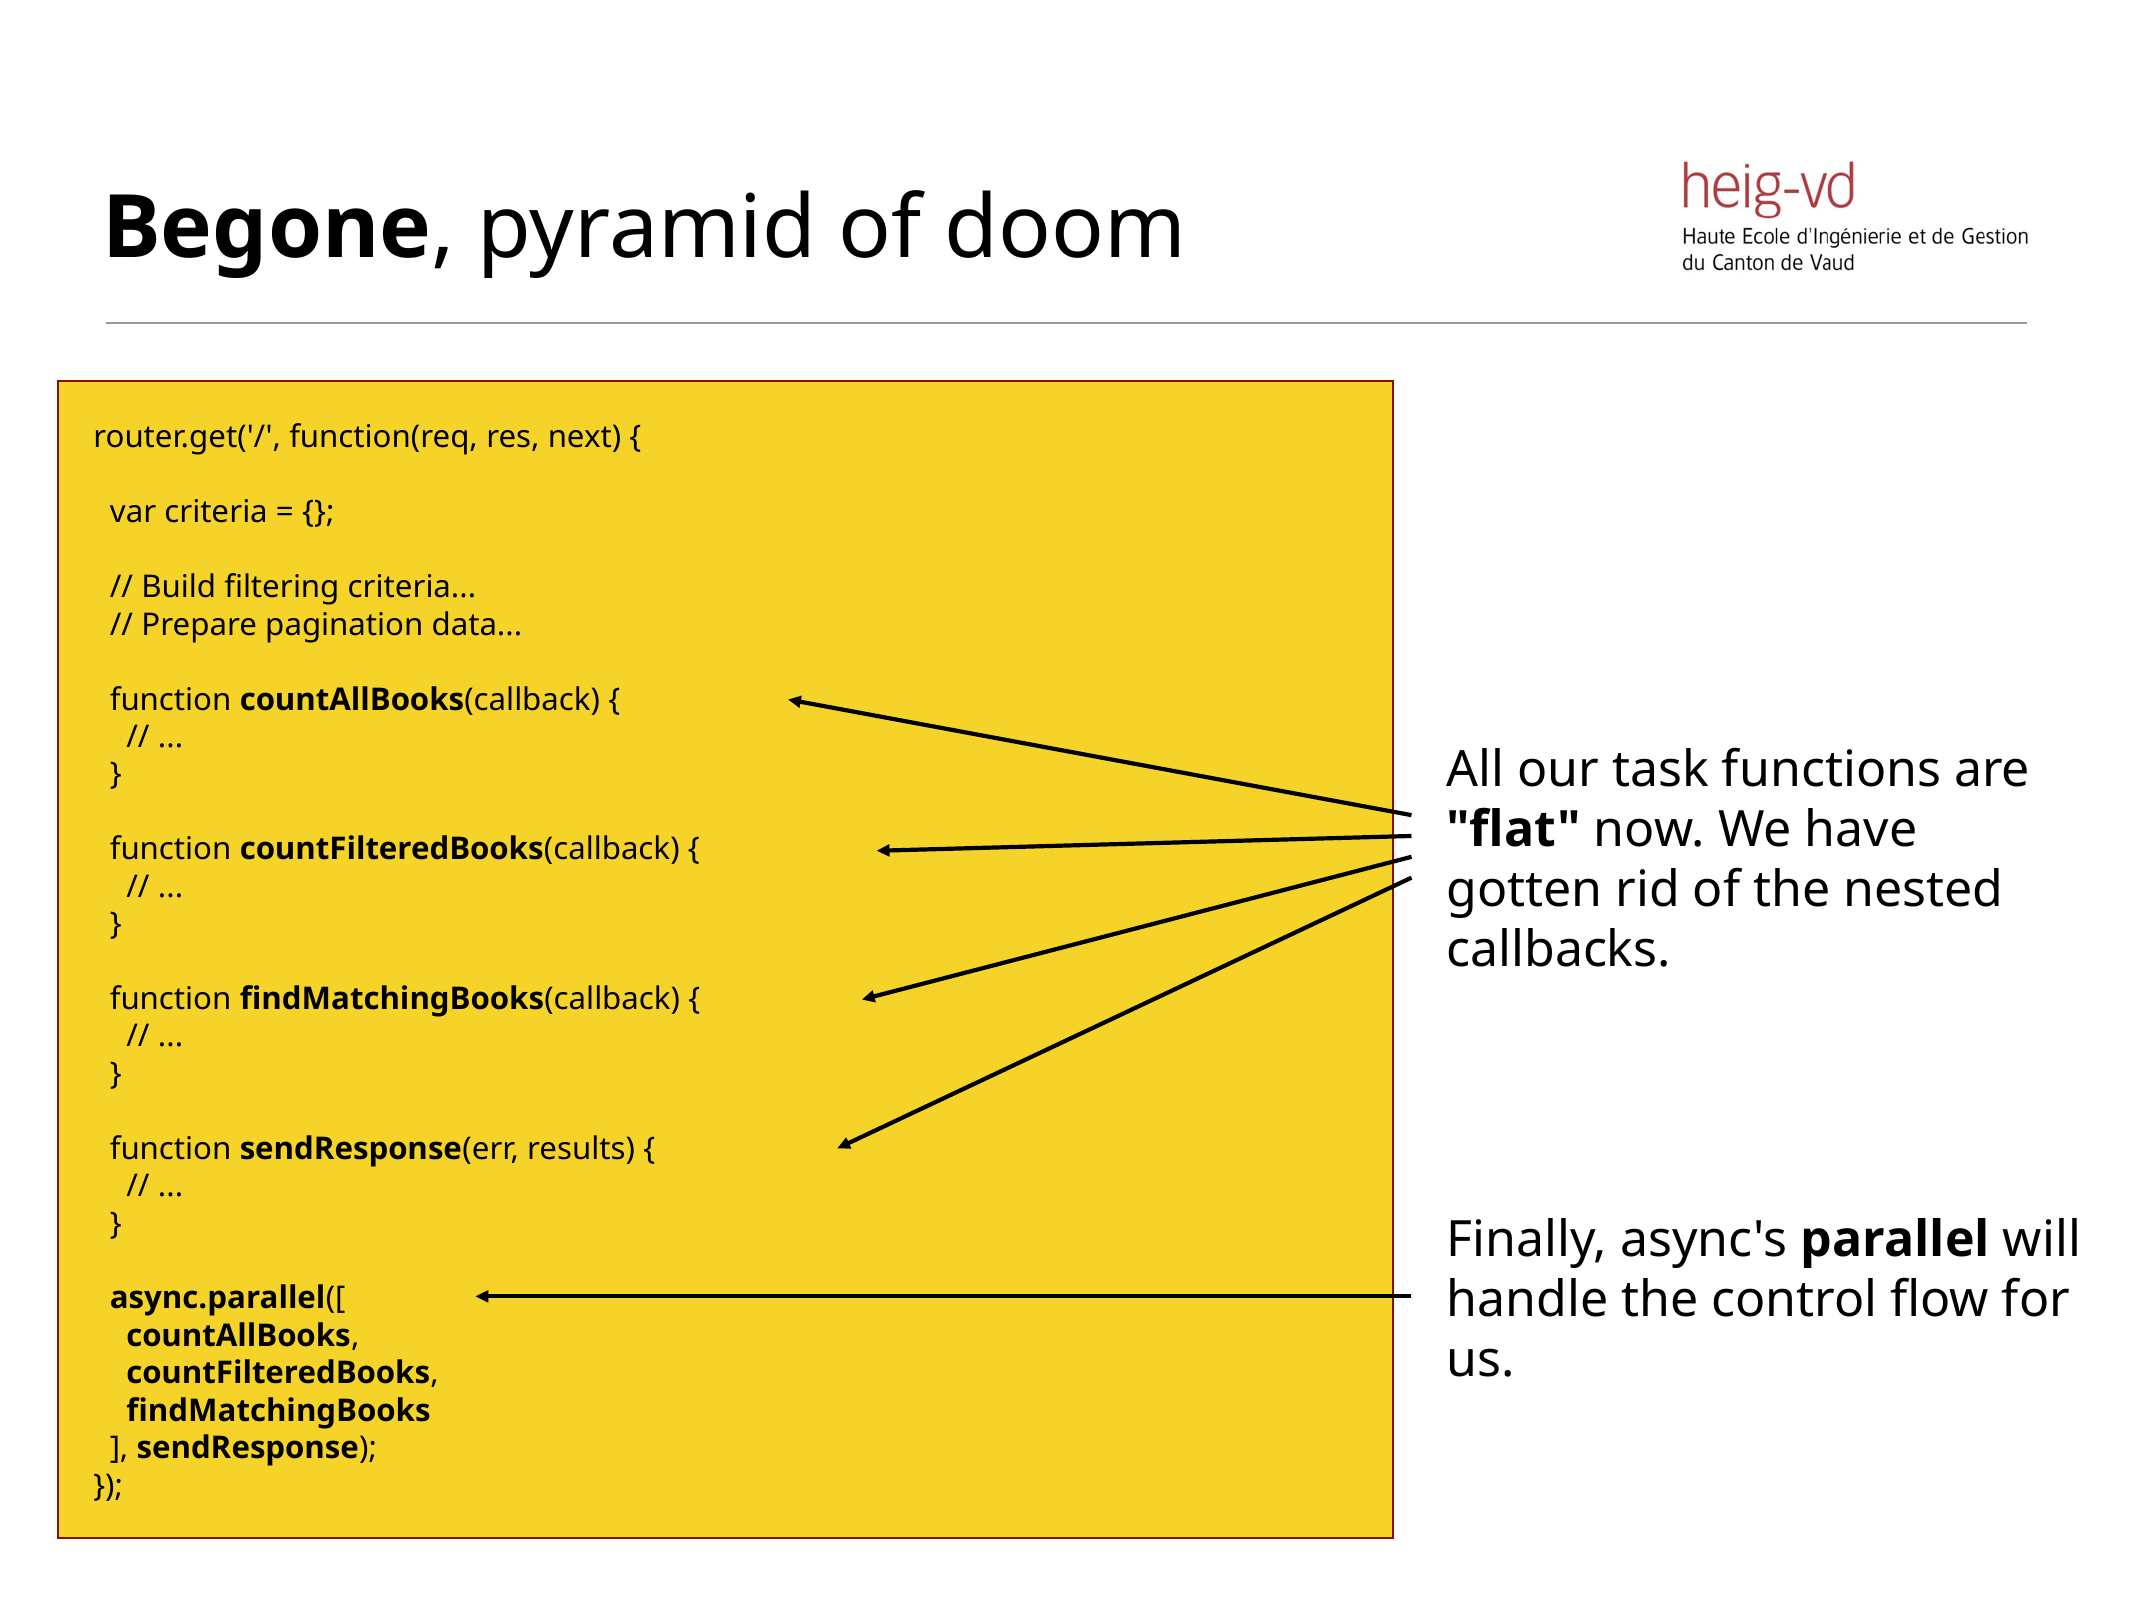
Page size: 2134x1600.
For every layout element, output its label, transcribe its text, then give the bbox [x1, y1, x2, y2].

text_box Finally, async's parallel will handle the control flow for us. [1438, 1198, 2091, 1395]
title Begone, pyramid of doom [93, 54, 2040, 284]
text_box All our task functions are "flat" now. We have gotten rid of the nested callbacks. [1438, 728, 2091, 986]
text_box router.get('/', function(req, res, next) { var criteria = {}; // Build filtering criteria... // Prepare pagination data... function countAllBooks(callback) { // ... } function countFilteredBooks(callback) { // ... } function findMatchingBooks(callback) { // ... } function sendResponse(err, results) { // ... } async.parallel([ countAllBooks, countFilteredBooks, findMatchingBooks ], sendResponse); }); [57, 381, 1394, 1538]
